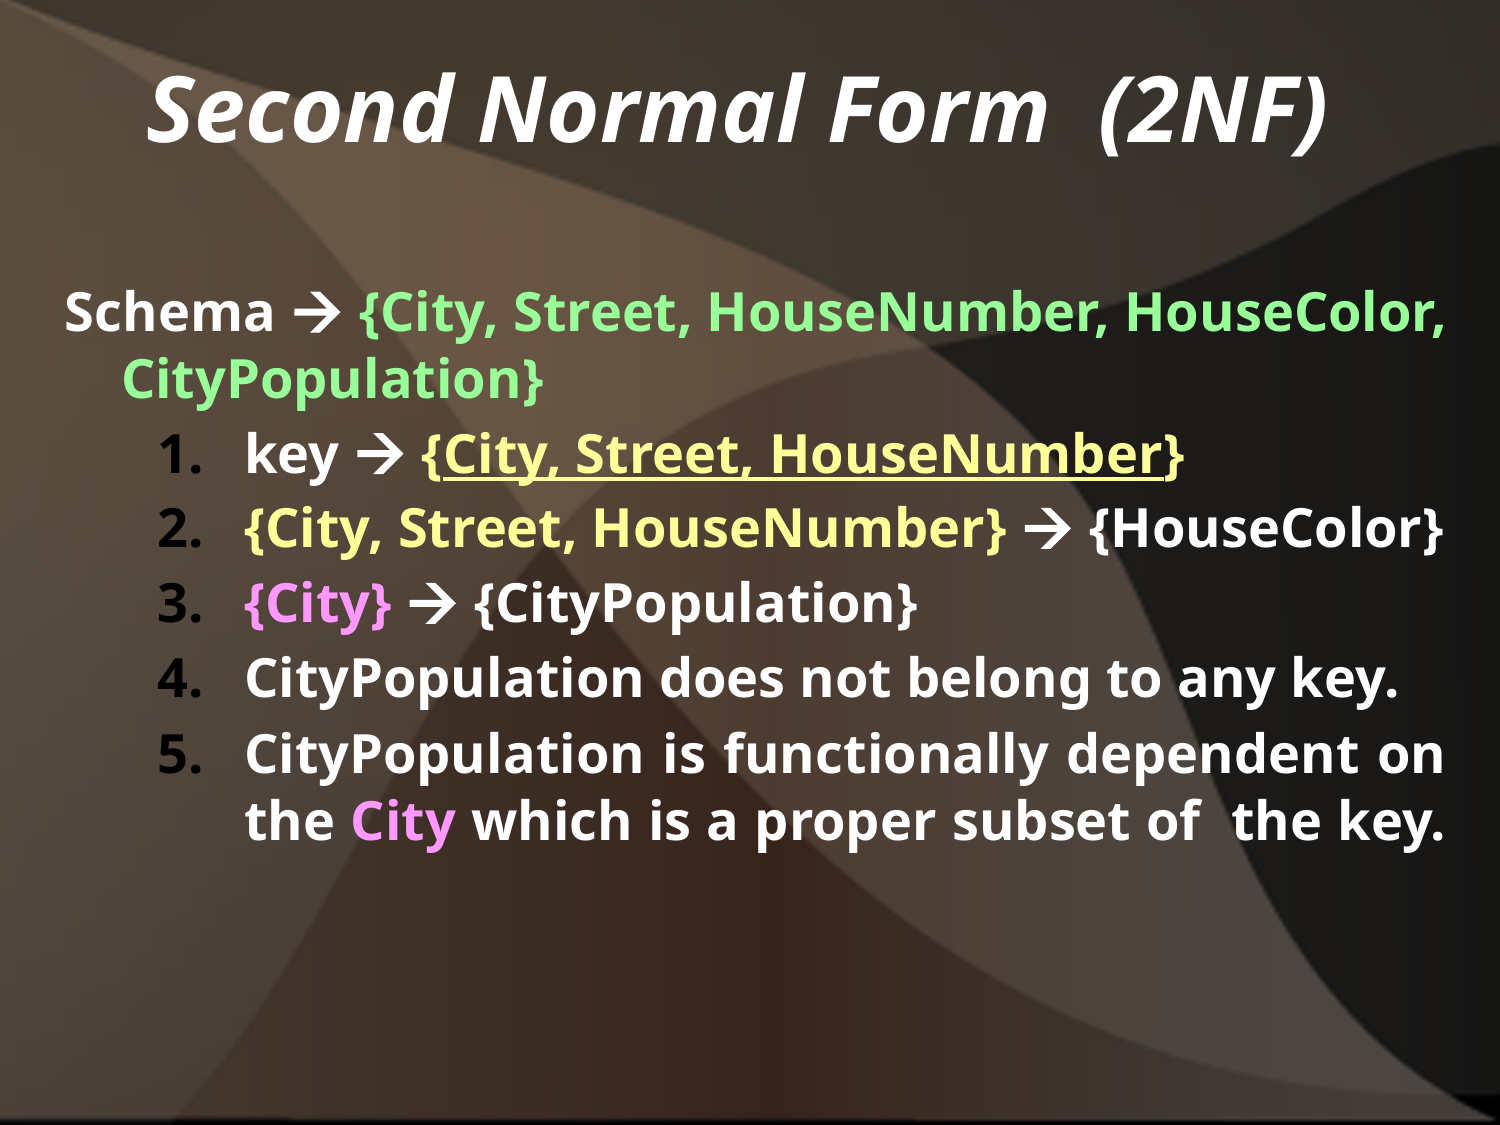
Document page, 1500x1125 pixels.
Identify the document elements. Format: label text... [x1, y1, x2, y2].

list Schema  {City, Street, HouseNumber, HouseColor, CityPopulation} key  {City, Street, HouseNumber} {City, Street, HouseNumber}  {HouseColor} {City}  {CityPopulation} CityPopulation does not belong to any key. CityPopulation is functionally dependent on the City which is a proper subset of the key. [50, 187, 1463, 1017]
picture [0, 0, 1500, 1125]
text_box Second Normal Form (2NF) [112, 12, 1388, 200]
